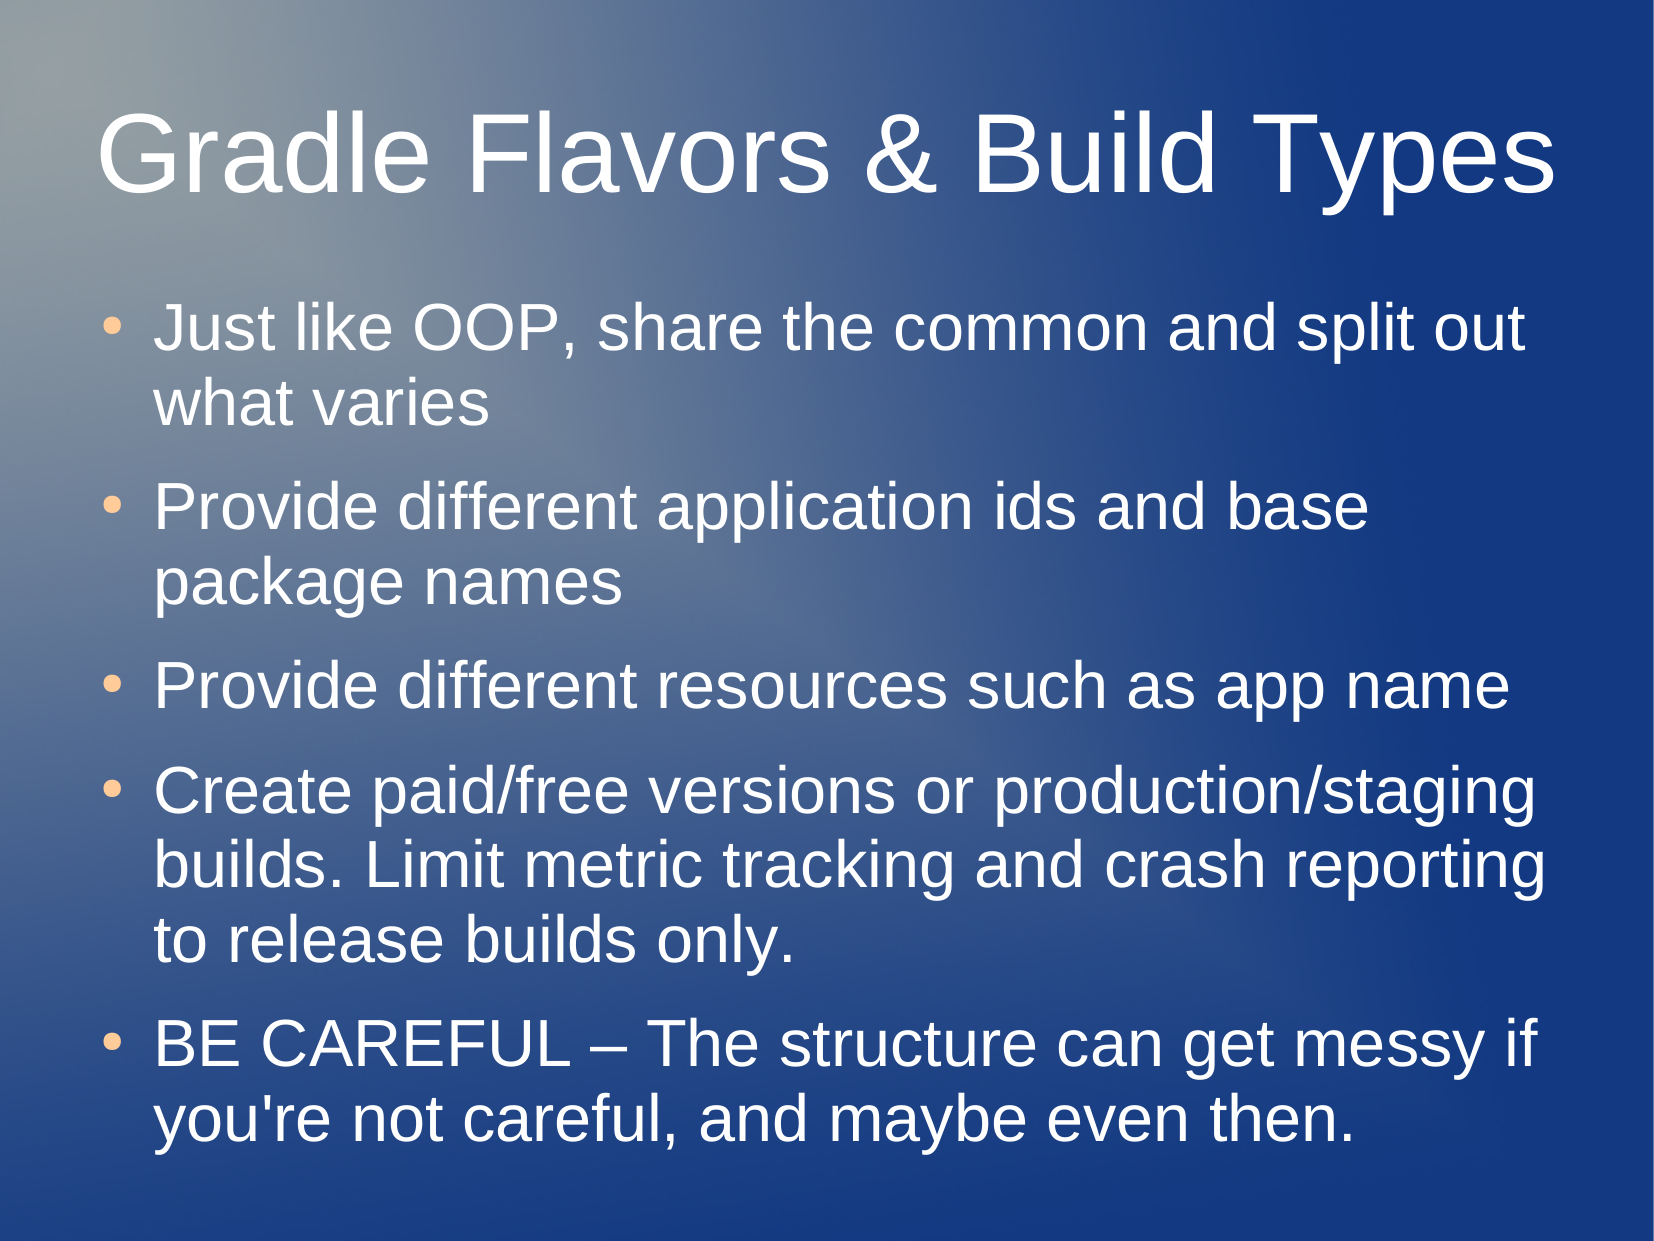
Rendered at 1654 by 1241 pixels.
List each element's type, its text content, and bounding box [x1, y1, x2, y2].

title Gradle Flavors & Build Types [82, 49, 1571, 257]
picture [0, 0, 1654, 1241]
list Just like OOP, share the common and split out what varies Provide different application ids and base package names Provide different resources such as app name Create paid/free versions or production/staging builds. Limit metric tracking and crash reporting to release builds only. BE CAREFUL – The structure can get messy if you're not careful, and maybe even then. [82, 290, 1571, 1157]
